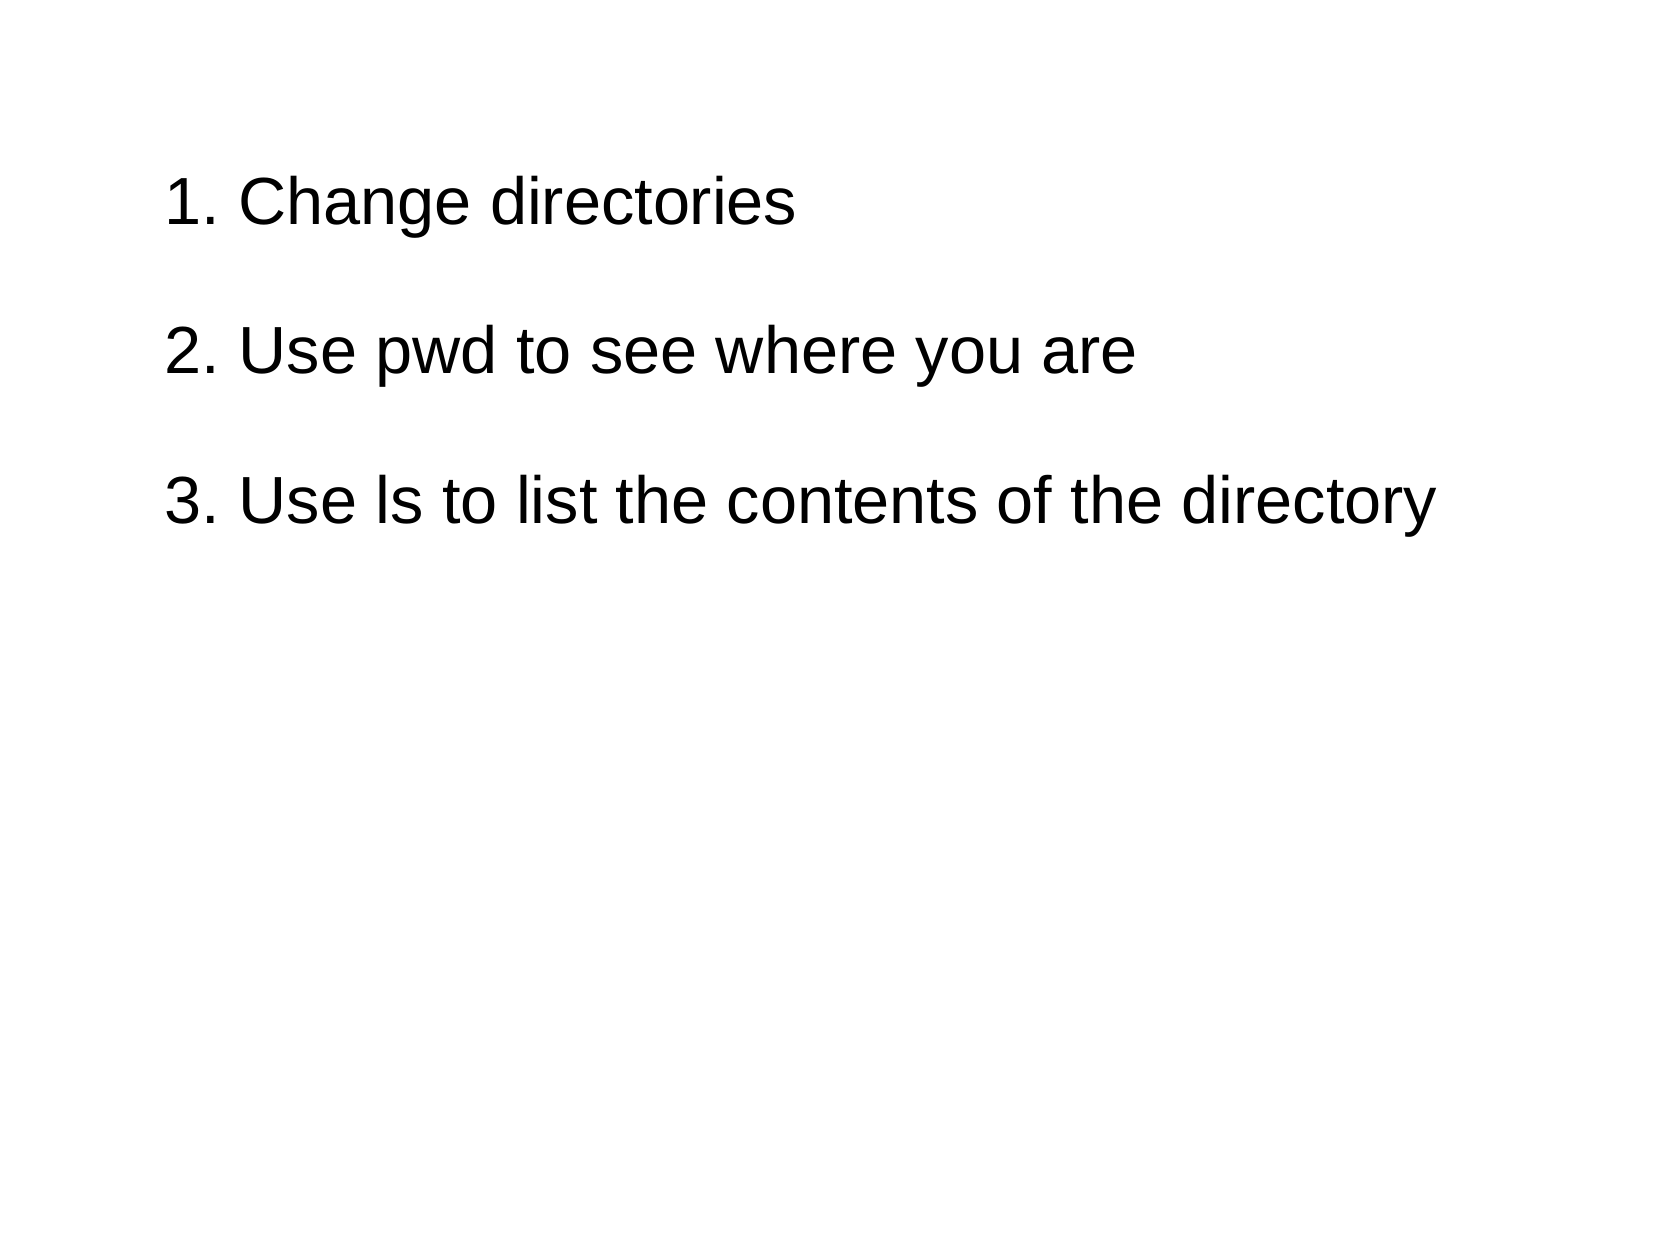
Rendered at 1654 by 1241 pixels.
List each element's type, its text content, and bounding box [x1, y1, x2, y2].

text_box 1. Change directories 2. Use pwd to see where you are 3. Use ls to list the contents of the directory [150, 156, 1561, 546]
